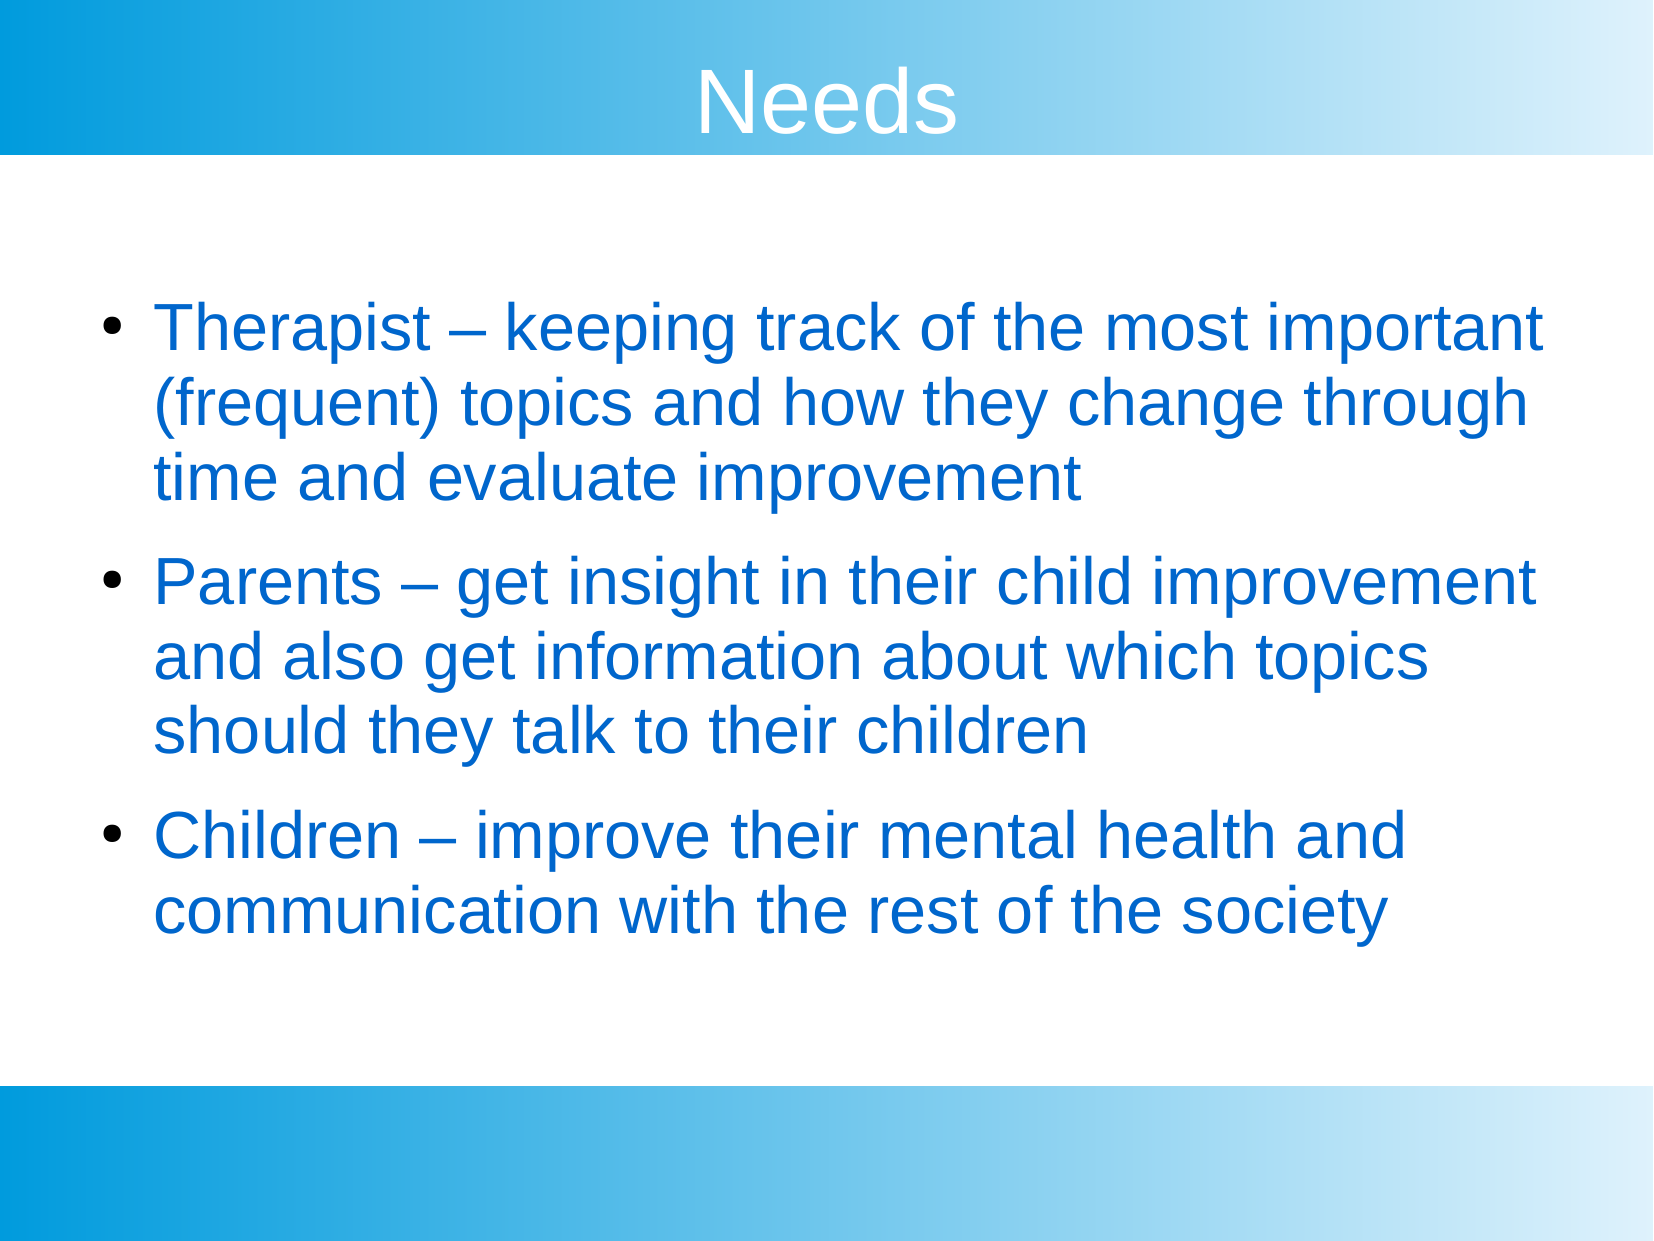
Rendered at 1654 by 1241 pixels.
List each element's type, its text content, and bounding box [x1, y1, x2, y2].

title Needs [82, 49, 1571, 155]
list Therapist – keeping track of the most important (frequent) topics and how they change through time and evaluate improvement Parents – get insight in their child improvement and also get information about which topics should they talk to their children Children – improve their mental health and communication with the rest of the society [82, 290, 1571, 1010]
